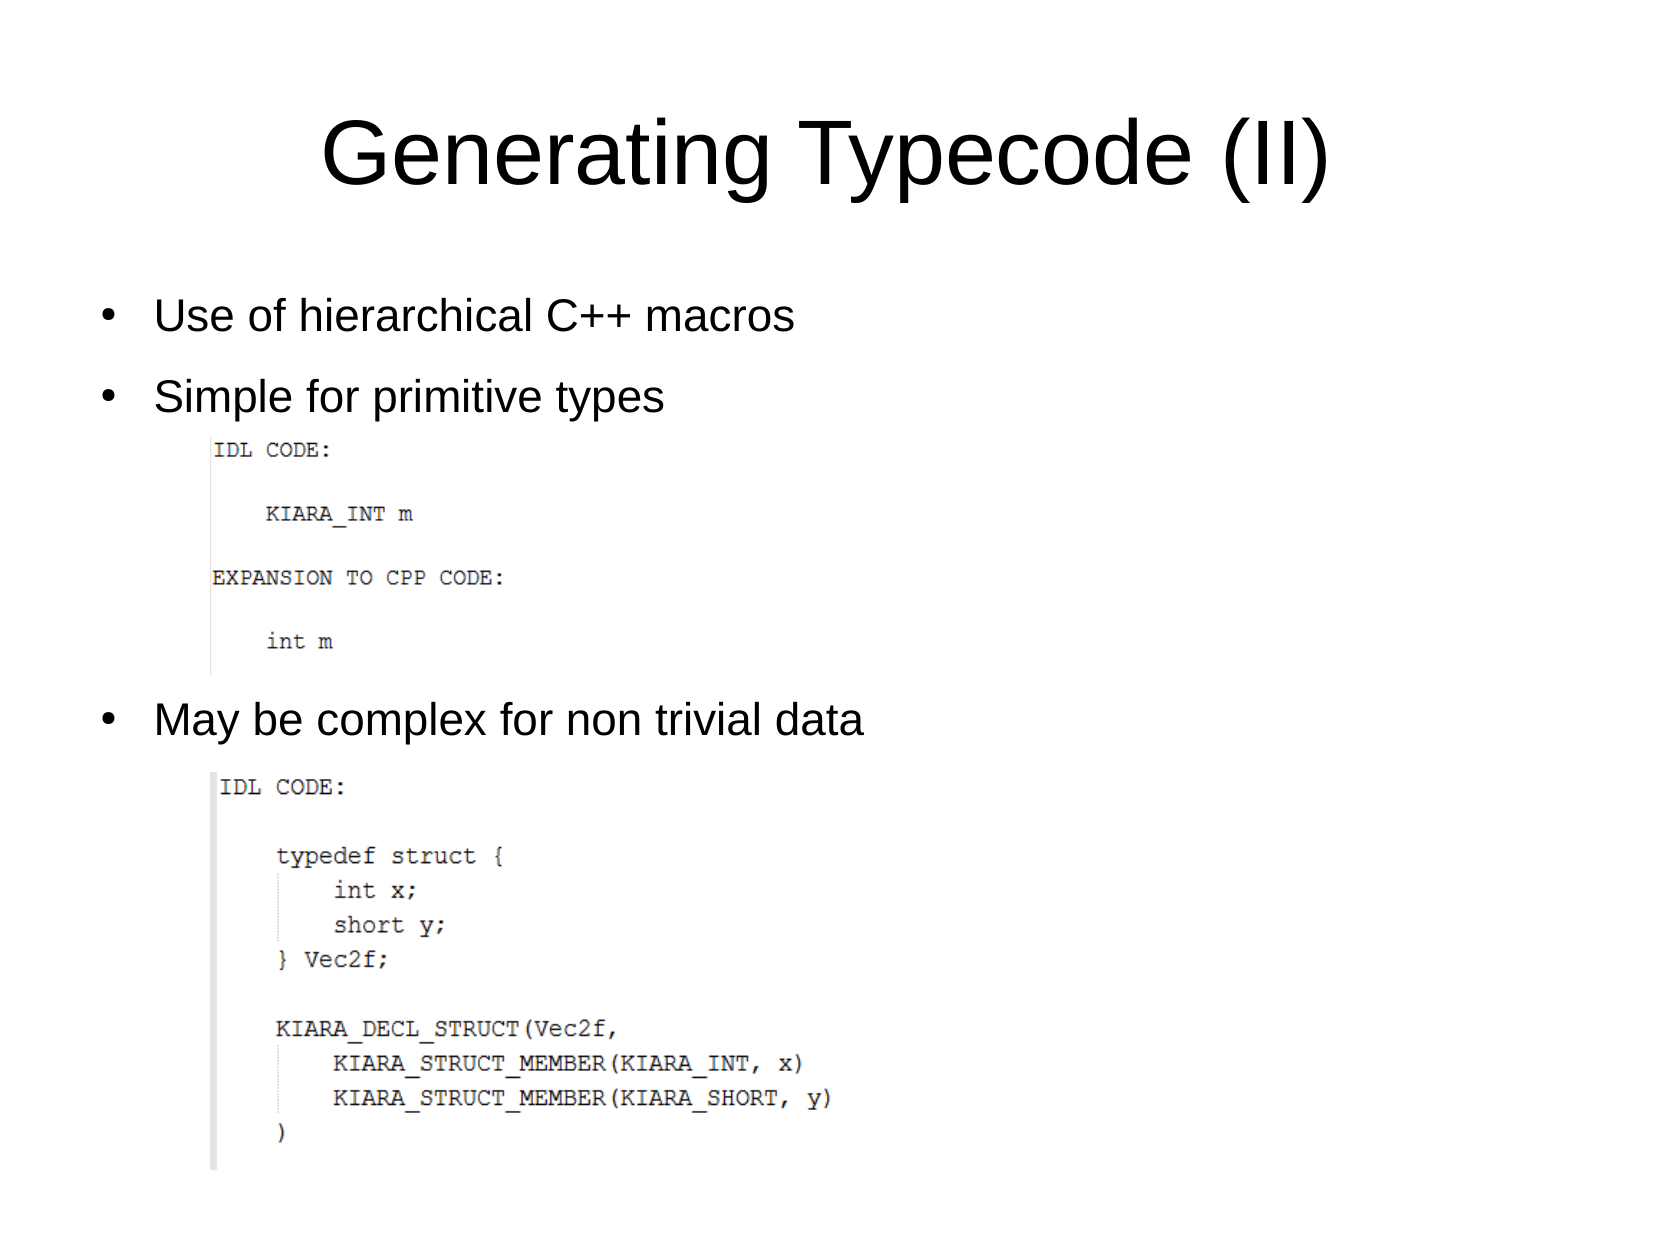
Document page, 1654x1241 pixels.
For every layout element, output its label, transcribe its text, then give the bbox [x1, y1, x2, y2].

picture [210, 772, 859, 1171]
list Use of hierarchical C++ macros Simple for primitive types May be complex for non trivial data [82, 290, 1571, 1201]
title Generating Typecode (II) [82, 49, 1571, 257]
picture [210, 436, 541, 676]
